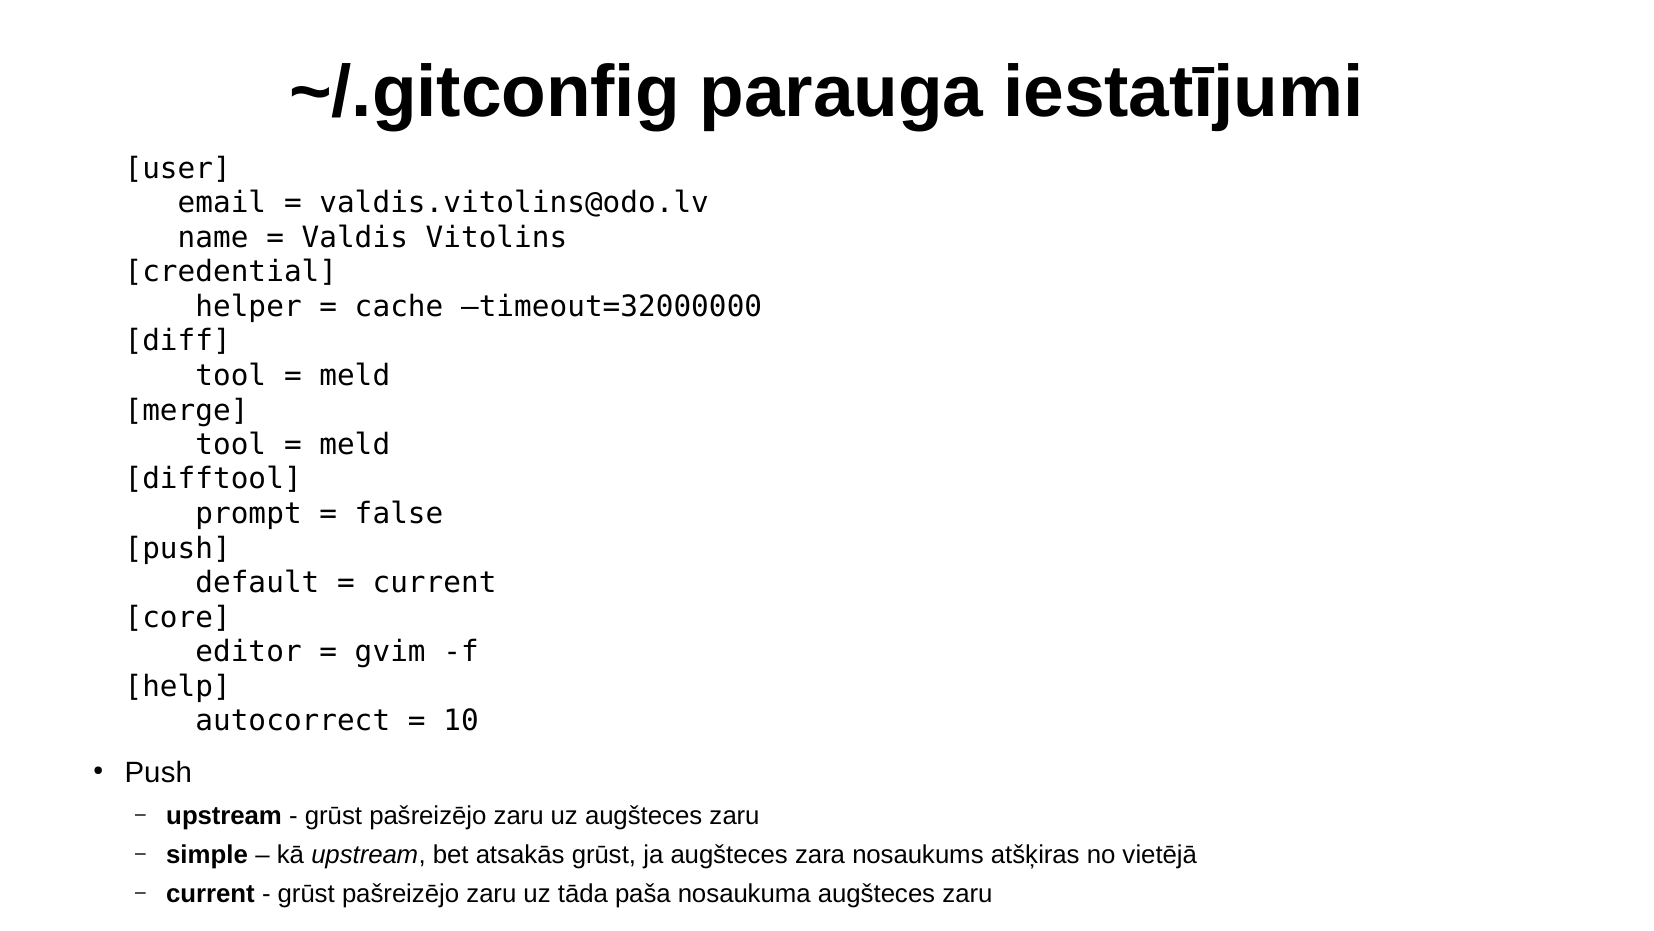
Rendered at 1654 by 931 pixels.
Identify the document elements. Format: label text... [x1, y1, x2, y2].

title ~/.gitconfig parauga iestatījumi [82, 37, 1571, 147]
list [user] email = valdis.vitolins@odo.lv name = Valdis Vitolins [credential] helper = cache –timeout=32000000 [diff] tool = meld [merge] tool = meld [difftool] prompt = false [push] default = current [core] editor = gvim -f [help] autocorrect = 10 Push upstream - grūst pašreizējo zaru uz augšteces zaru simple – kā upstream, bet atsakās grūst, ja augšteces zara nosaukums atšķiras no vietējā current - grūst pašreizējo zaru uz tāda paša nosaukuma augšteces zaru [82, 150, 1560, 913]
